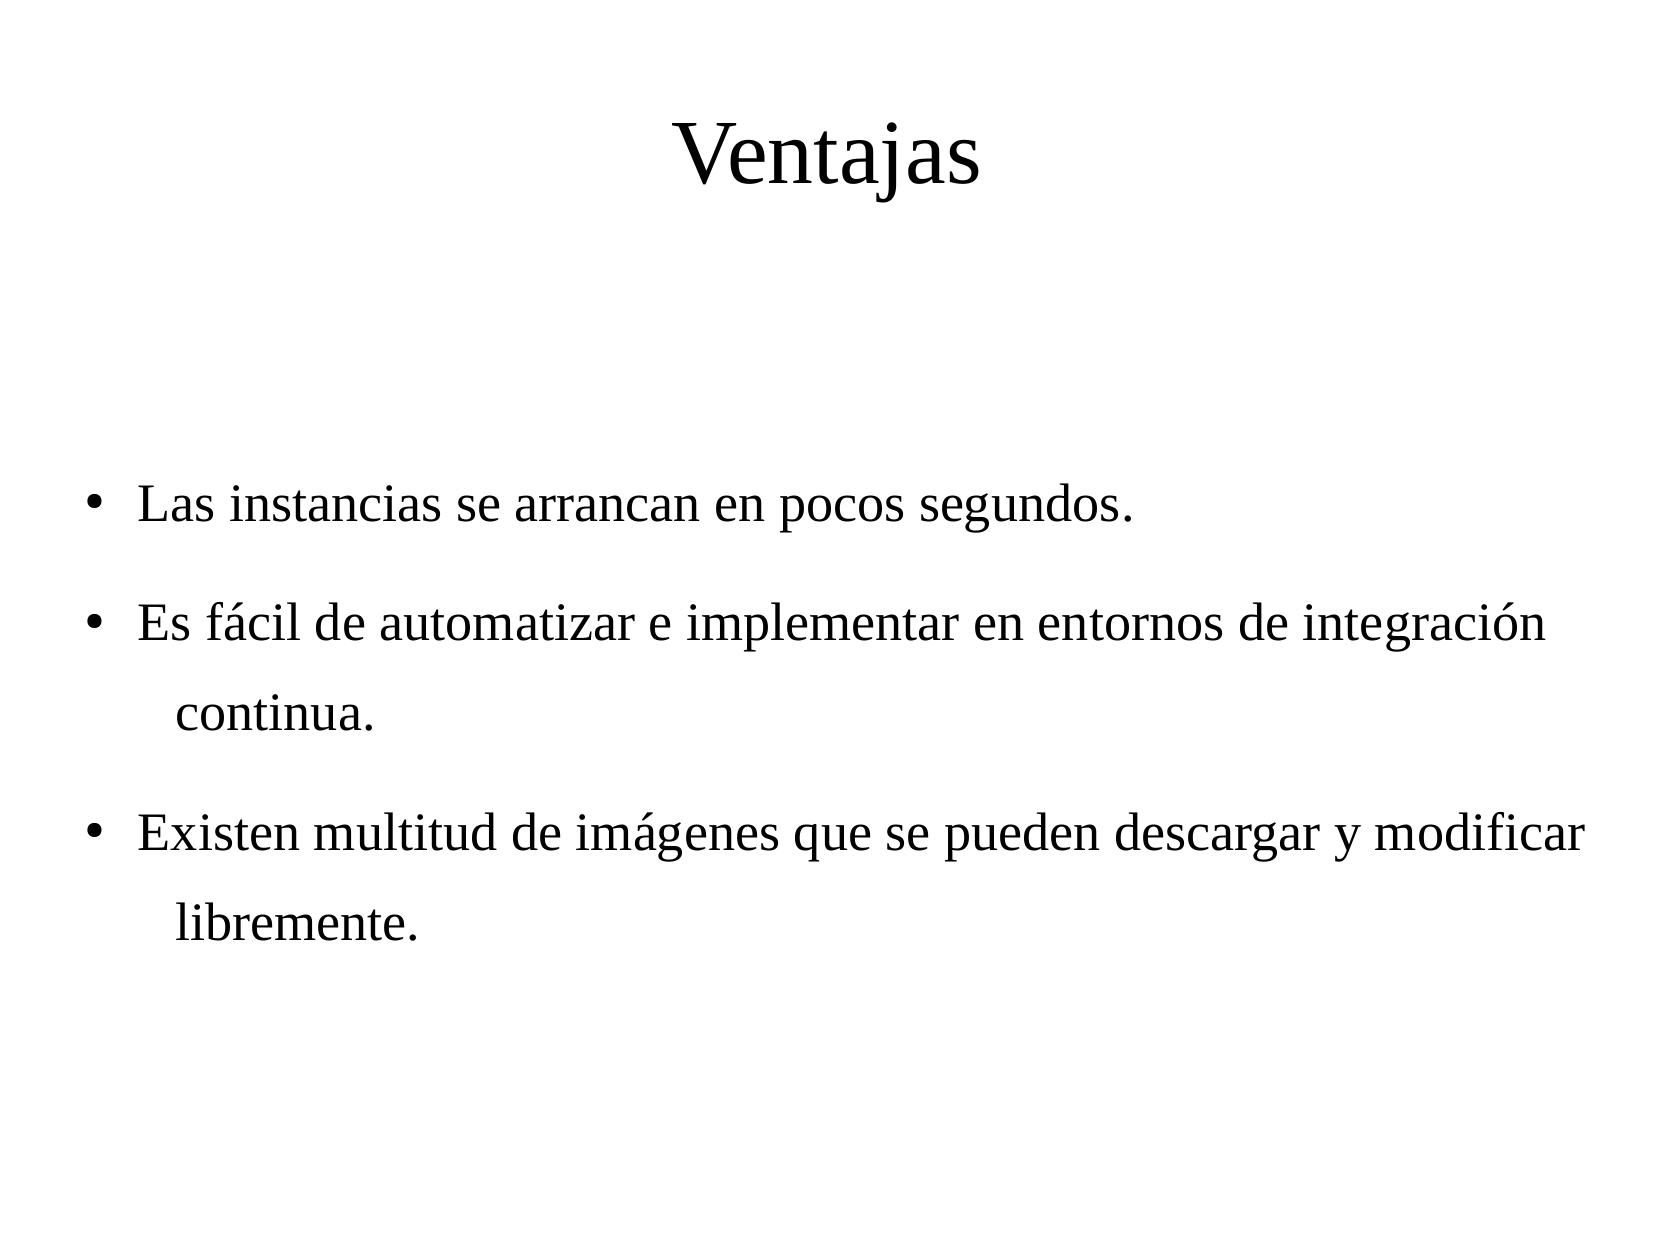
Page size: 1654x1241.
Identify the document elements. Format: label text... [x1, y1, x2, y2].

list Las instancias se arrancan en pocos segundos. Es fácil de automatizar e implementar en entornos de integración continua. Existen multitud de imágenes que se pueden descargar y modificar libremente. [29, 442, 1625, 929]
title Ventajas [82, 49, 1571, 257]
